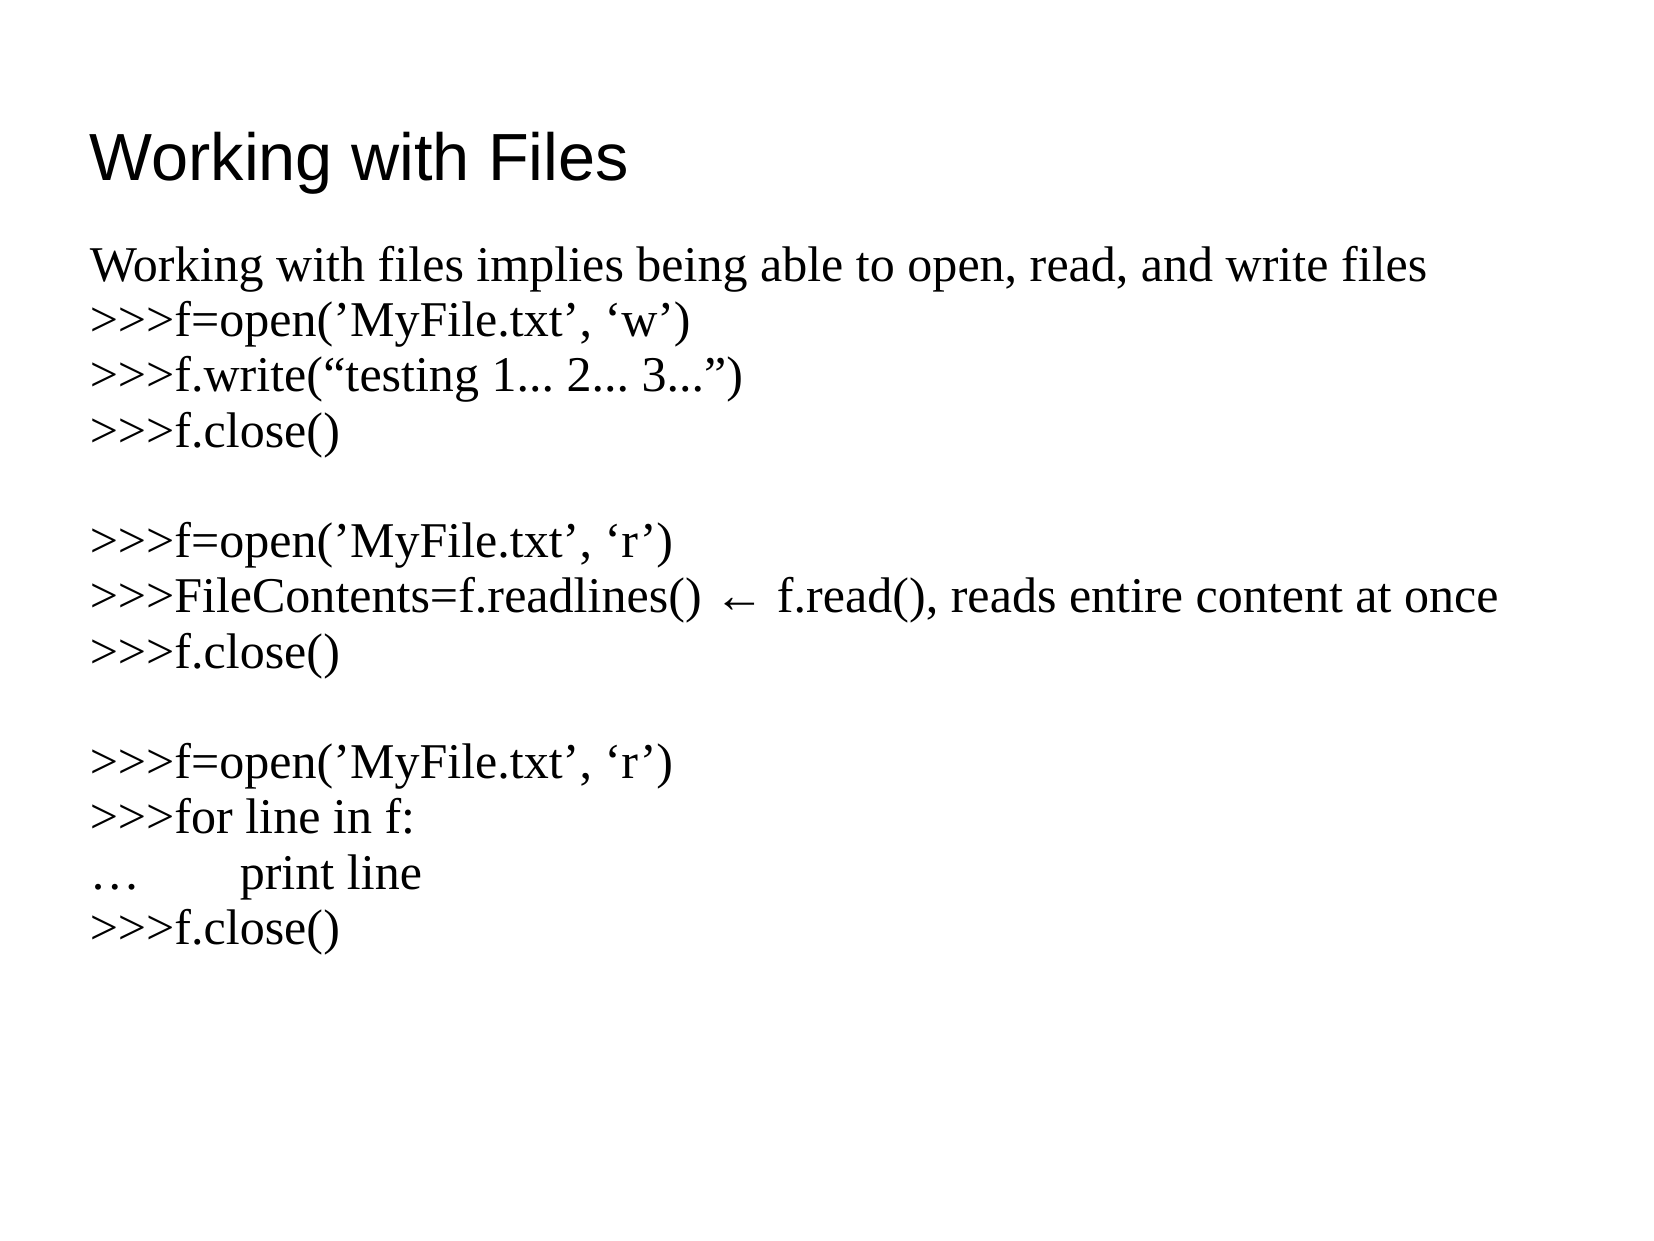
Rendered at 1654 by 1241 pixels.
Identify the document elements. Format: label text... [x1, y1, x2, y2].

text_box Working with Files Working with files implies being able to open, read, and write files >>>f=open(’MyFile.txt’, ‘w’) >>>f.write(“testing 1... 2... 3...”) >>>f.close() >>>f=open(’MyFile.txt’, ‘r’) >>>FileContents=f.readlines() ← f.read(), reads entire content at once >>>f.close() >>>f=open(’MyFile.txt’, ‘r’) >>>for line in f: … print line >>>f.close() [75, 112, 1576, 963]
